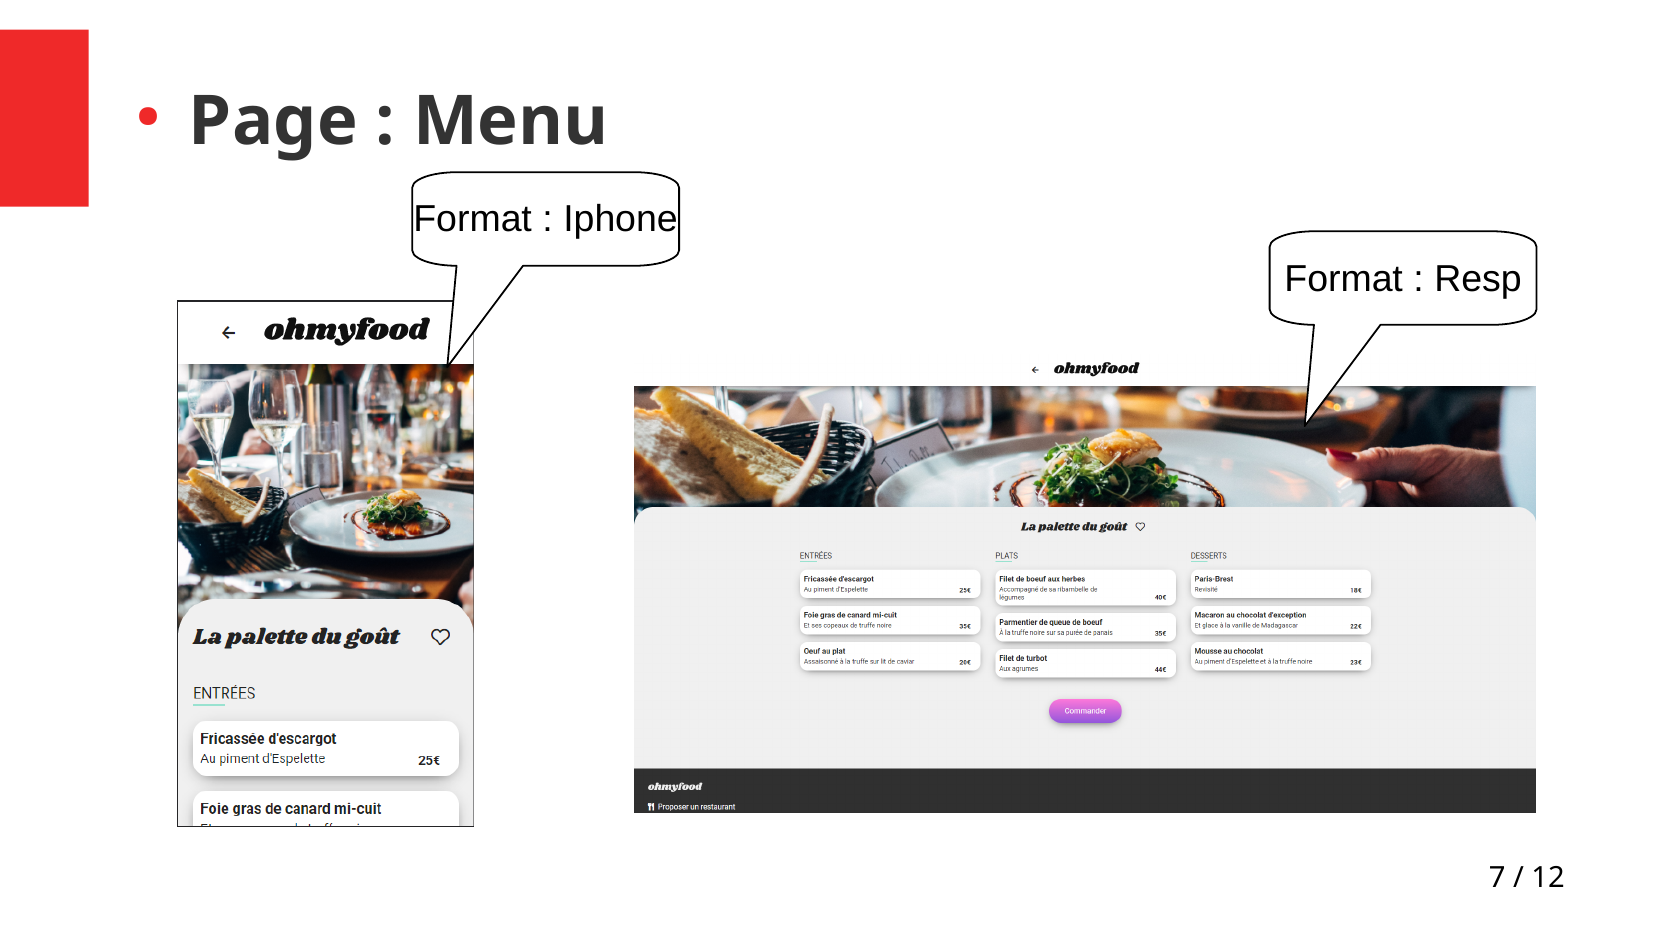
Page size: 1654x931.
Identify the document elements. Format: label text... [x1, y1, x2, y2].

picture [634, 354, 1536, 813]
title Page : Menu [118, 29, 1595, 207]
text_box Format : Iphone [412, 172, 680, 368]
text_box Format : Resp [1269, 231, 1537, 427]
picture [177, 300, 474, 827]
